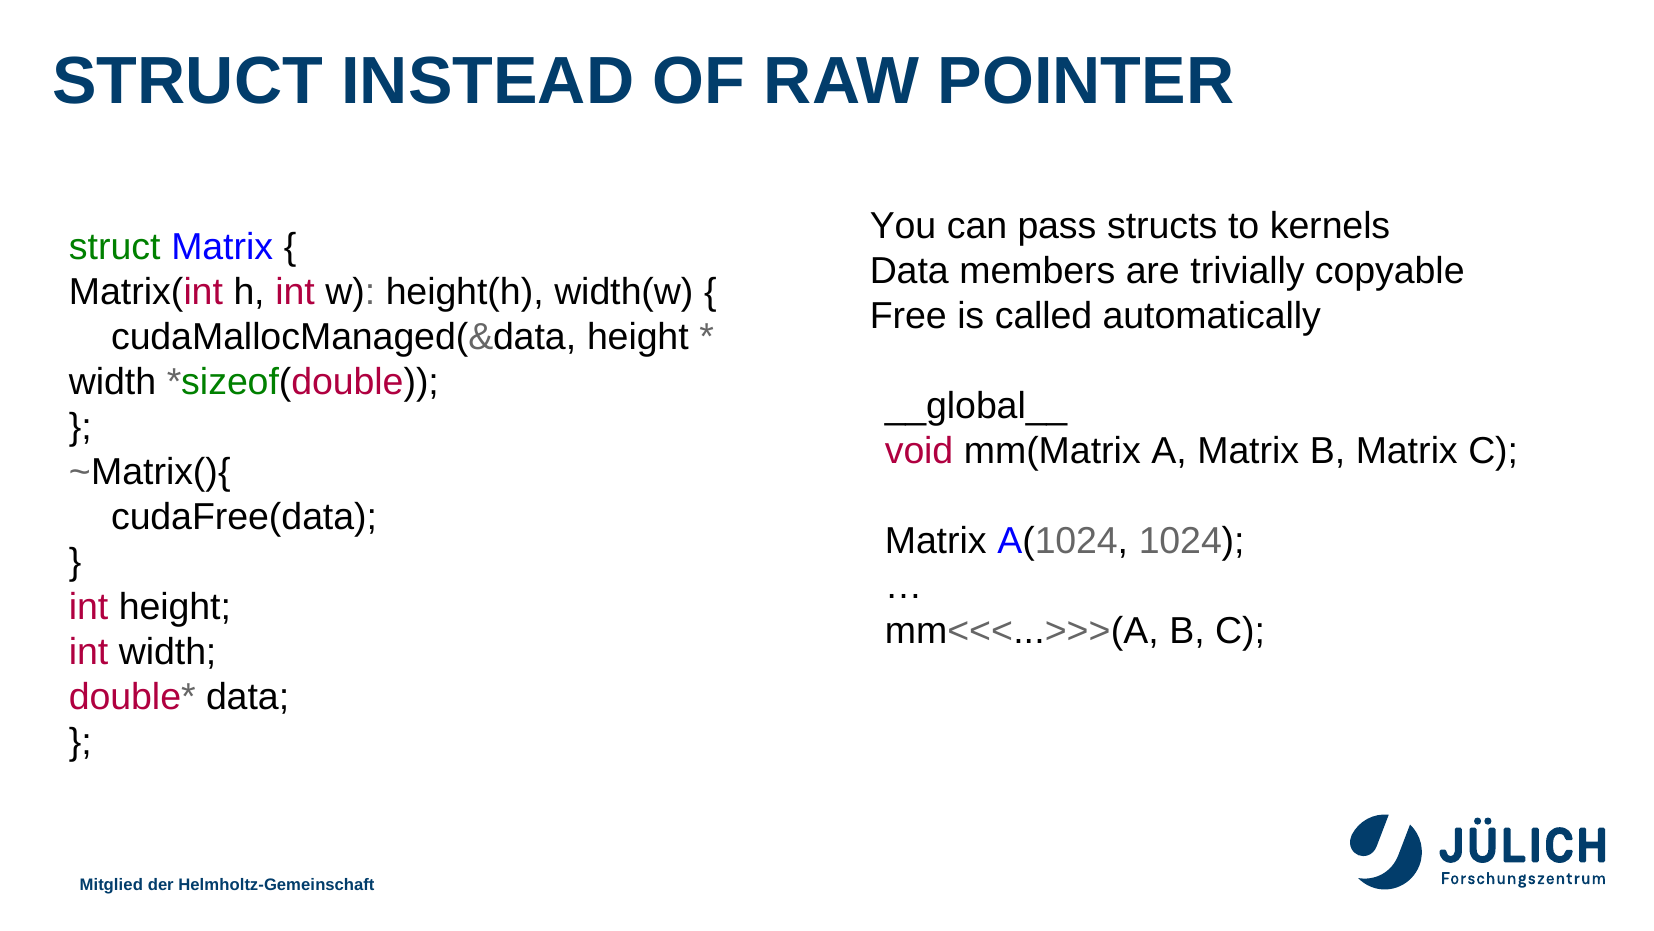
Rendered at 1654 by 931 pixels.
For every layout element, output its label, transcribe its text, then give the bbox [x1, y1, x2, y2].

text_box struct Matrix { Matrix(int h, int w): height(h), width(w) { cudaMallocManaged(&data, height * width *sizeof(double)); }; ~Matrix(){ cudaFree(data); } int height; int width; double* data; }; [54, 214, 781, 860]
title Struct instead of Raw Pointer [52, 43, 1606, 194]
text_box You can pass structs to kernels Data members are trivially copyable Free is called automatically __global__ void mm(Matrix A, Matrix B, Matrix C); Matrix A(1024, 1024); … mm<<<...>>>(A, B, C); [855, 193, 1591, 659]
